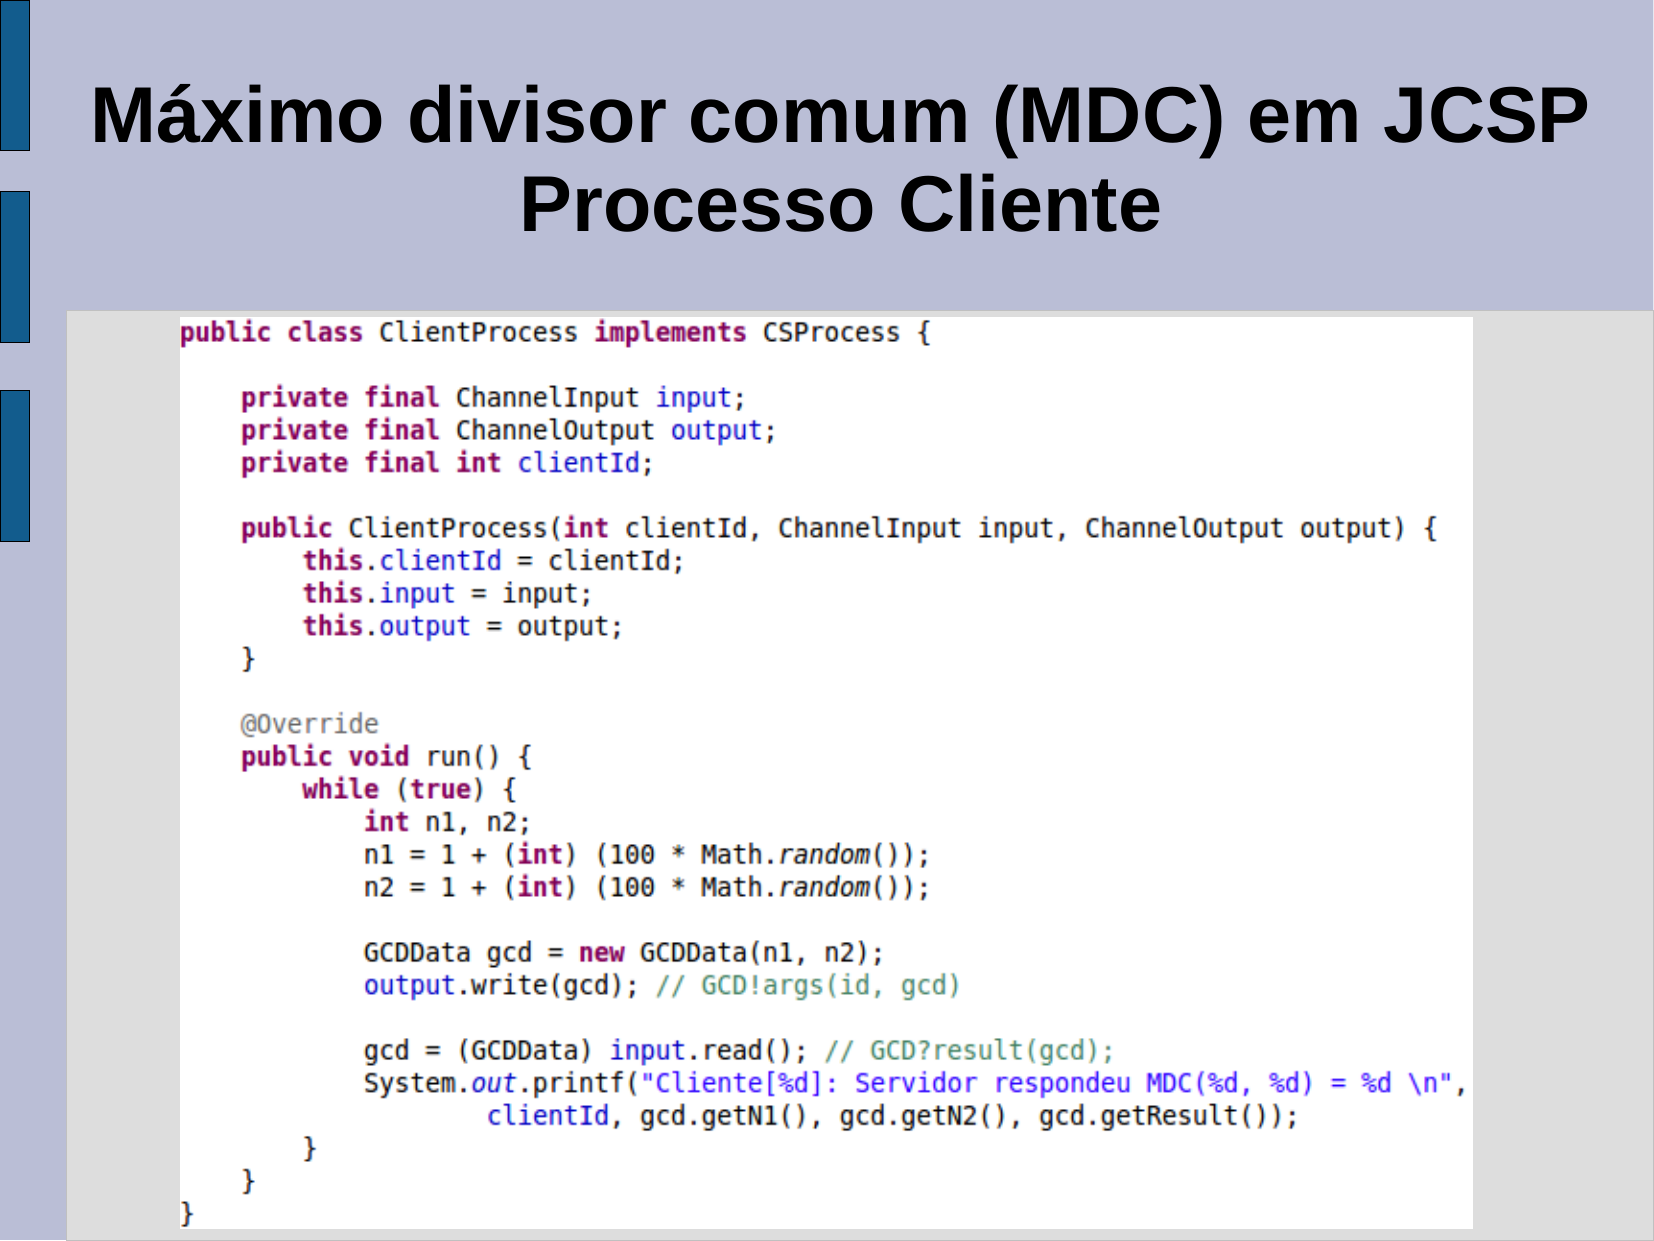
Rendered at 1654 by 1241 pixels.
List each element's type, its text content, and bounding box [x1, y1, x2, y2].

picture [180, 317, 1473, 1229]
text_box Máximo divisor comum (MDC) em JCSP Processo Cliente [29, 41, 1654, 278]
